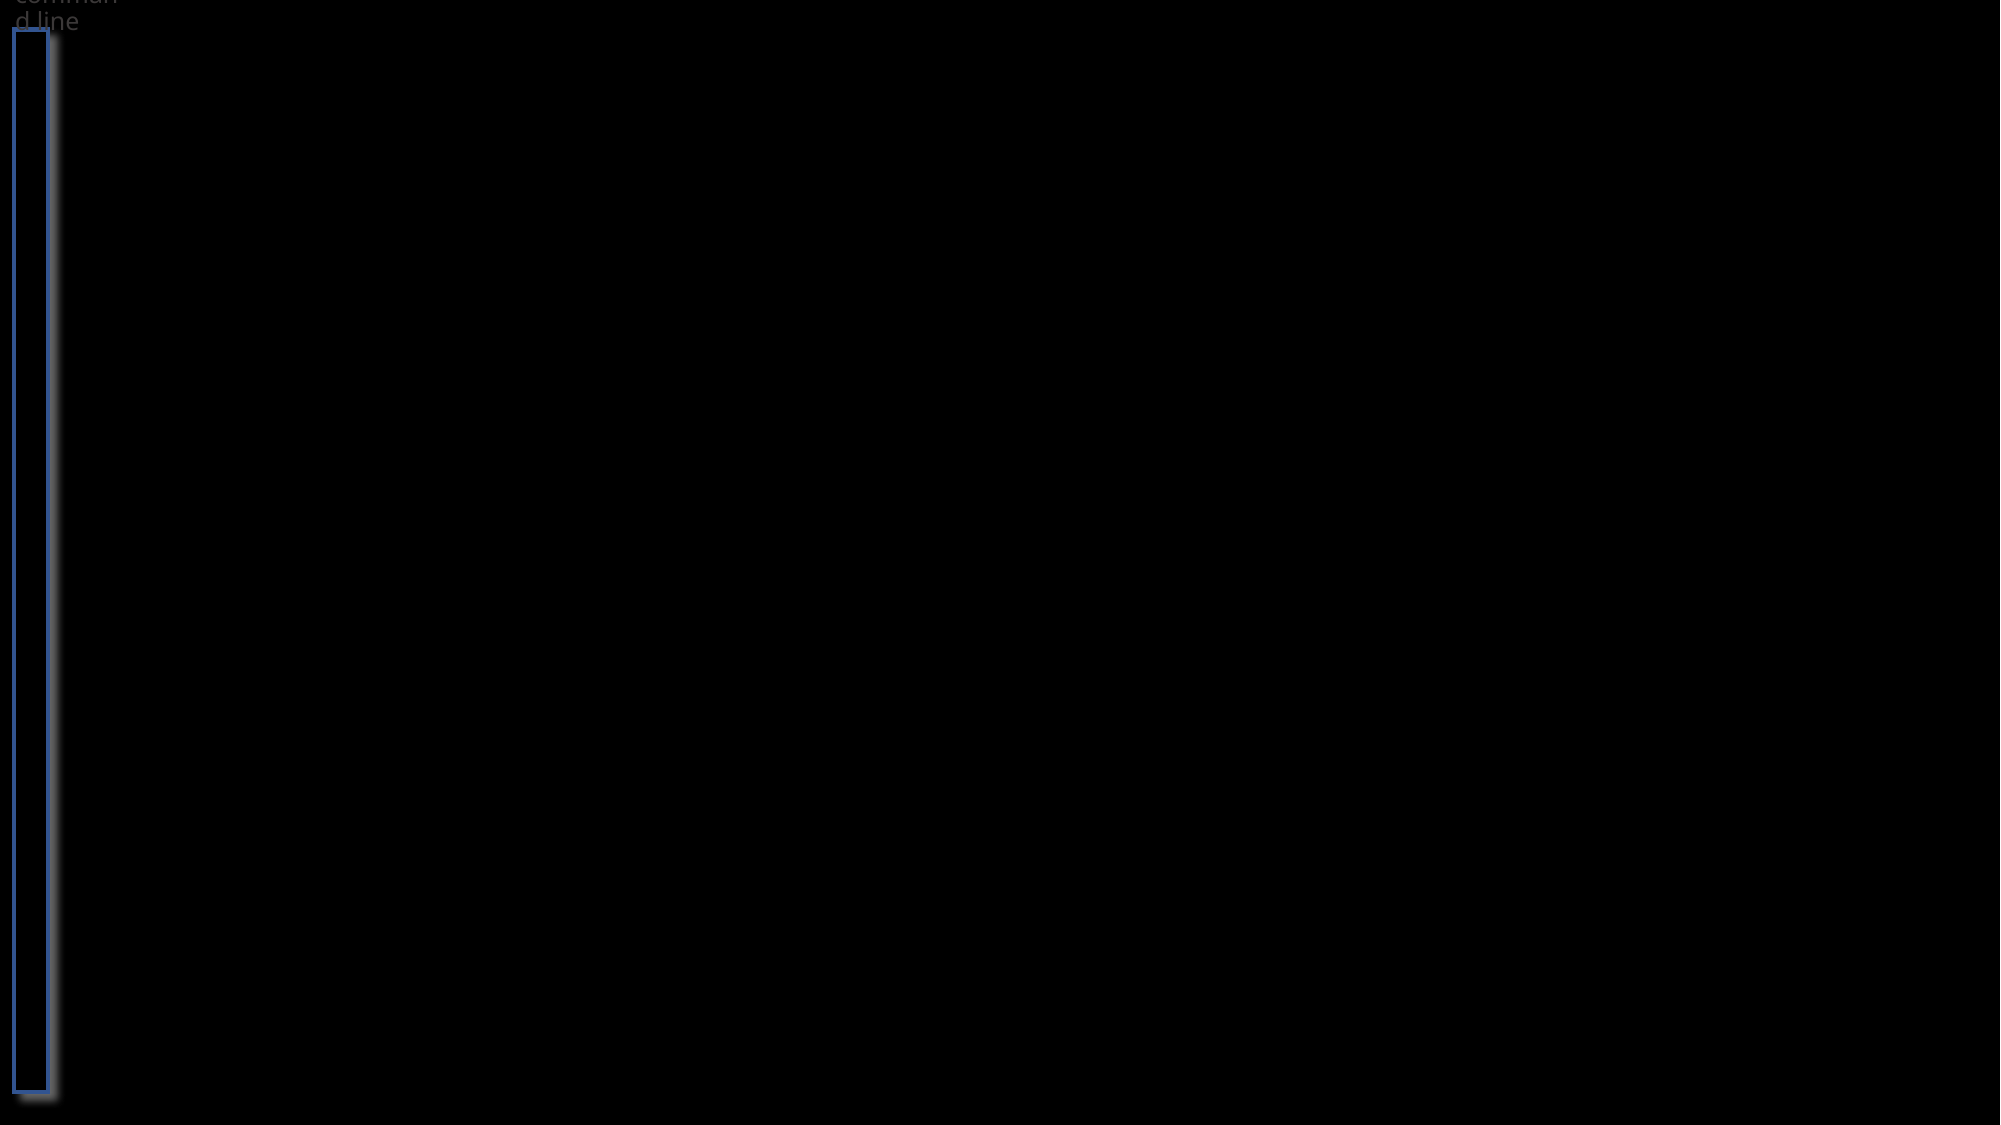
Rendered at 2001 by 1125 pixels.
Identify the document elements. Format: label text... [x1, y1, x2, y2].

title => 6. command line [0, 0, 146, 1125]
